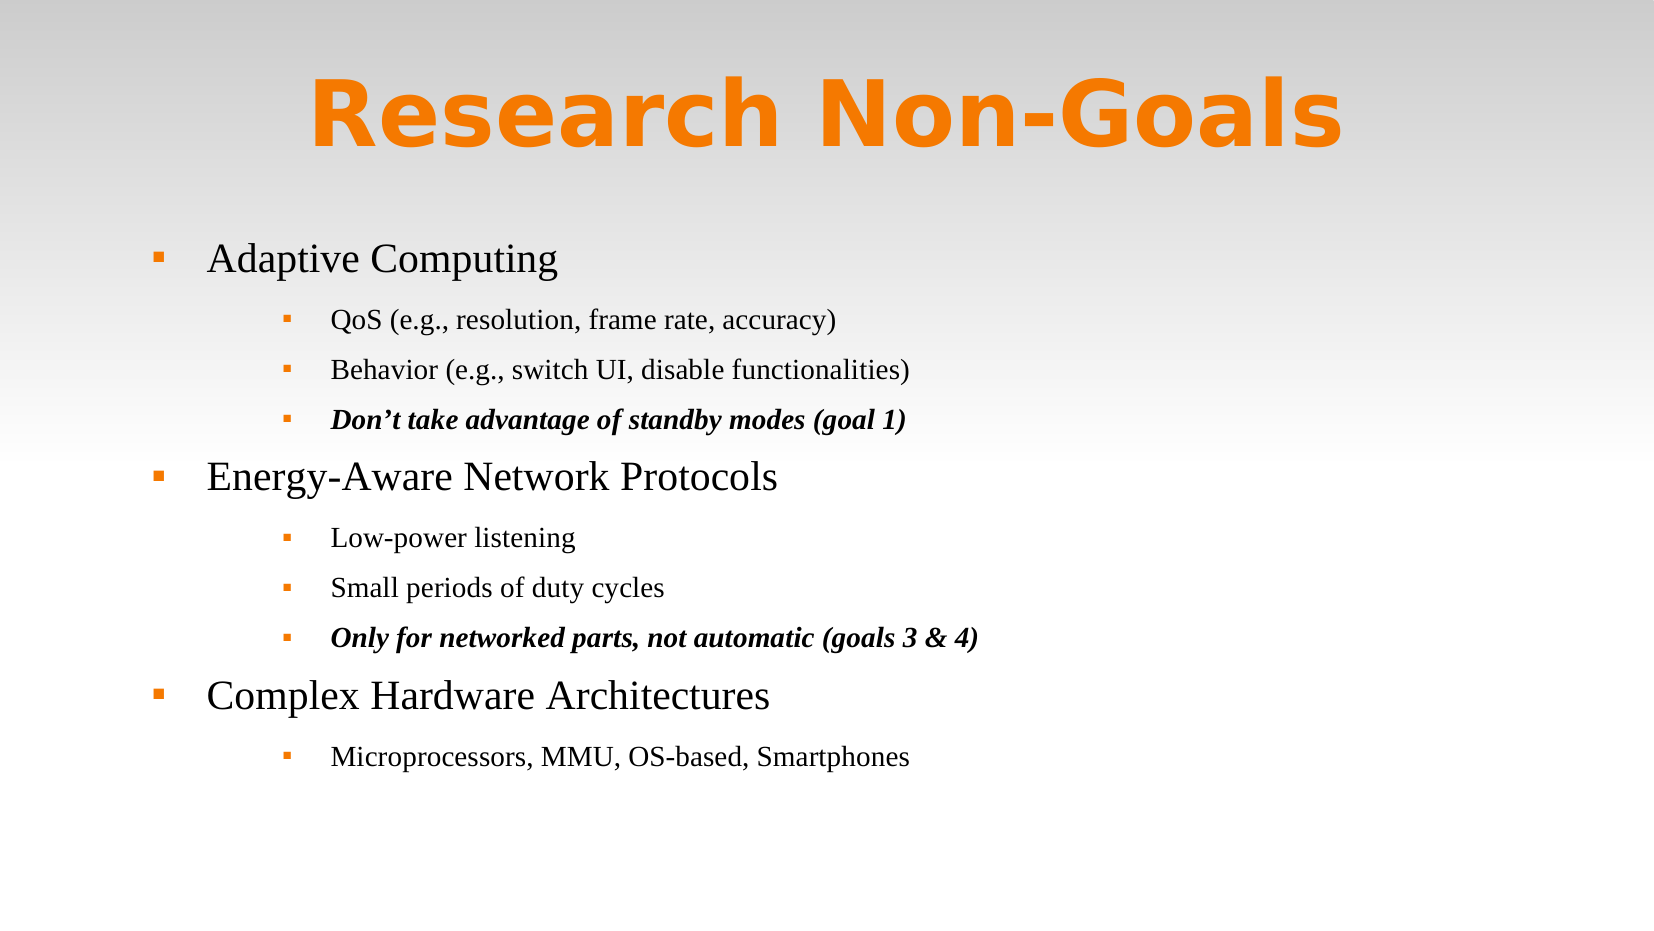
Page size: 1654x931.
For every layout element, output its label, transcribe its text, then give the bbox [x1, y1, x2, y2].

list Adaptive Computing QoS (e.g., resolution, frame rate, accuracy) Behavior (e.g., switch UI, disable functionalities) Don’t take advantage of standby modes (goal 1) Energy-Aware Network Protocols Low-power listening Small periods of duty cycles Only for networked parts, not automatic (goals 3 & 4) Complex Hardware Architectures Microprocessors, MMU, OS-based, Smartphones [82, 235, 1538, 931]
title Research Non-Goals [82, 37, 1571, 193]
